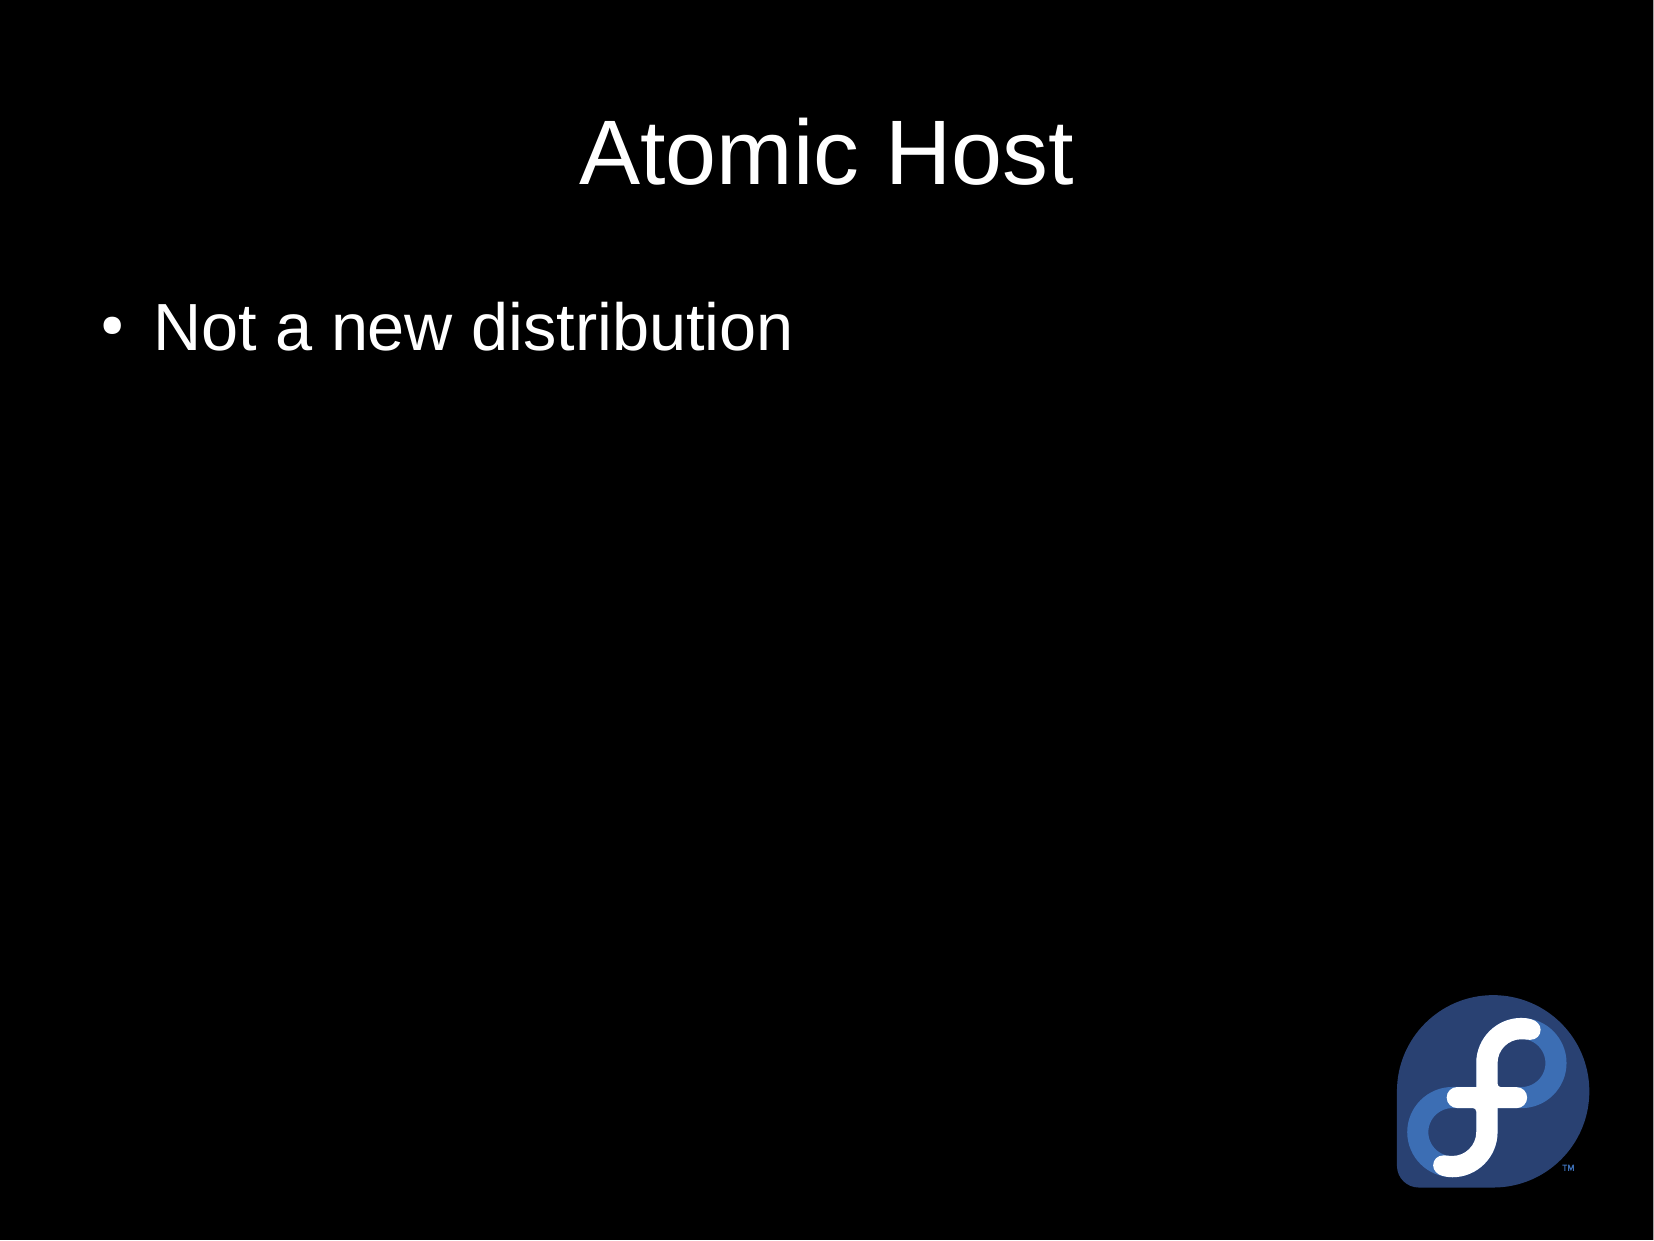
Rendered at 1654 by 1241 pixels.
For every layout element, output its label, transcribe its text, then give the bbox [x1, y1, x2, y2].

picture [1396, 994, 1591, 1189]
title Atomic Host [82, 49, 1571, 257]
list Not a new distribution [82, 290, 1571, 1010]
